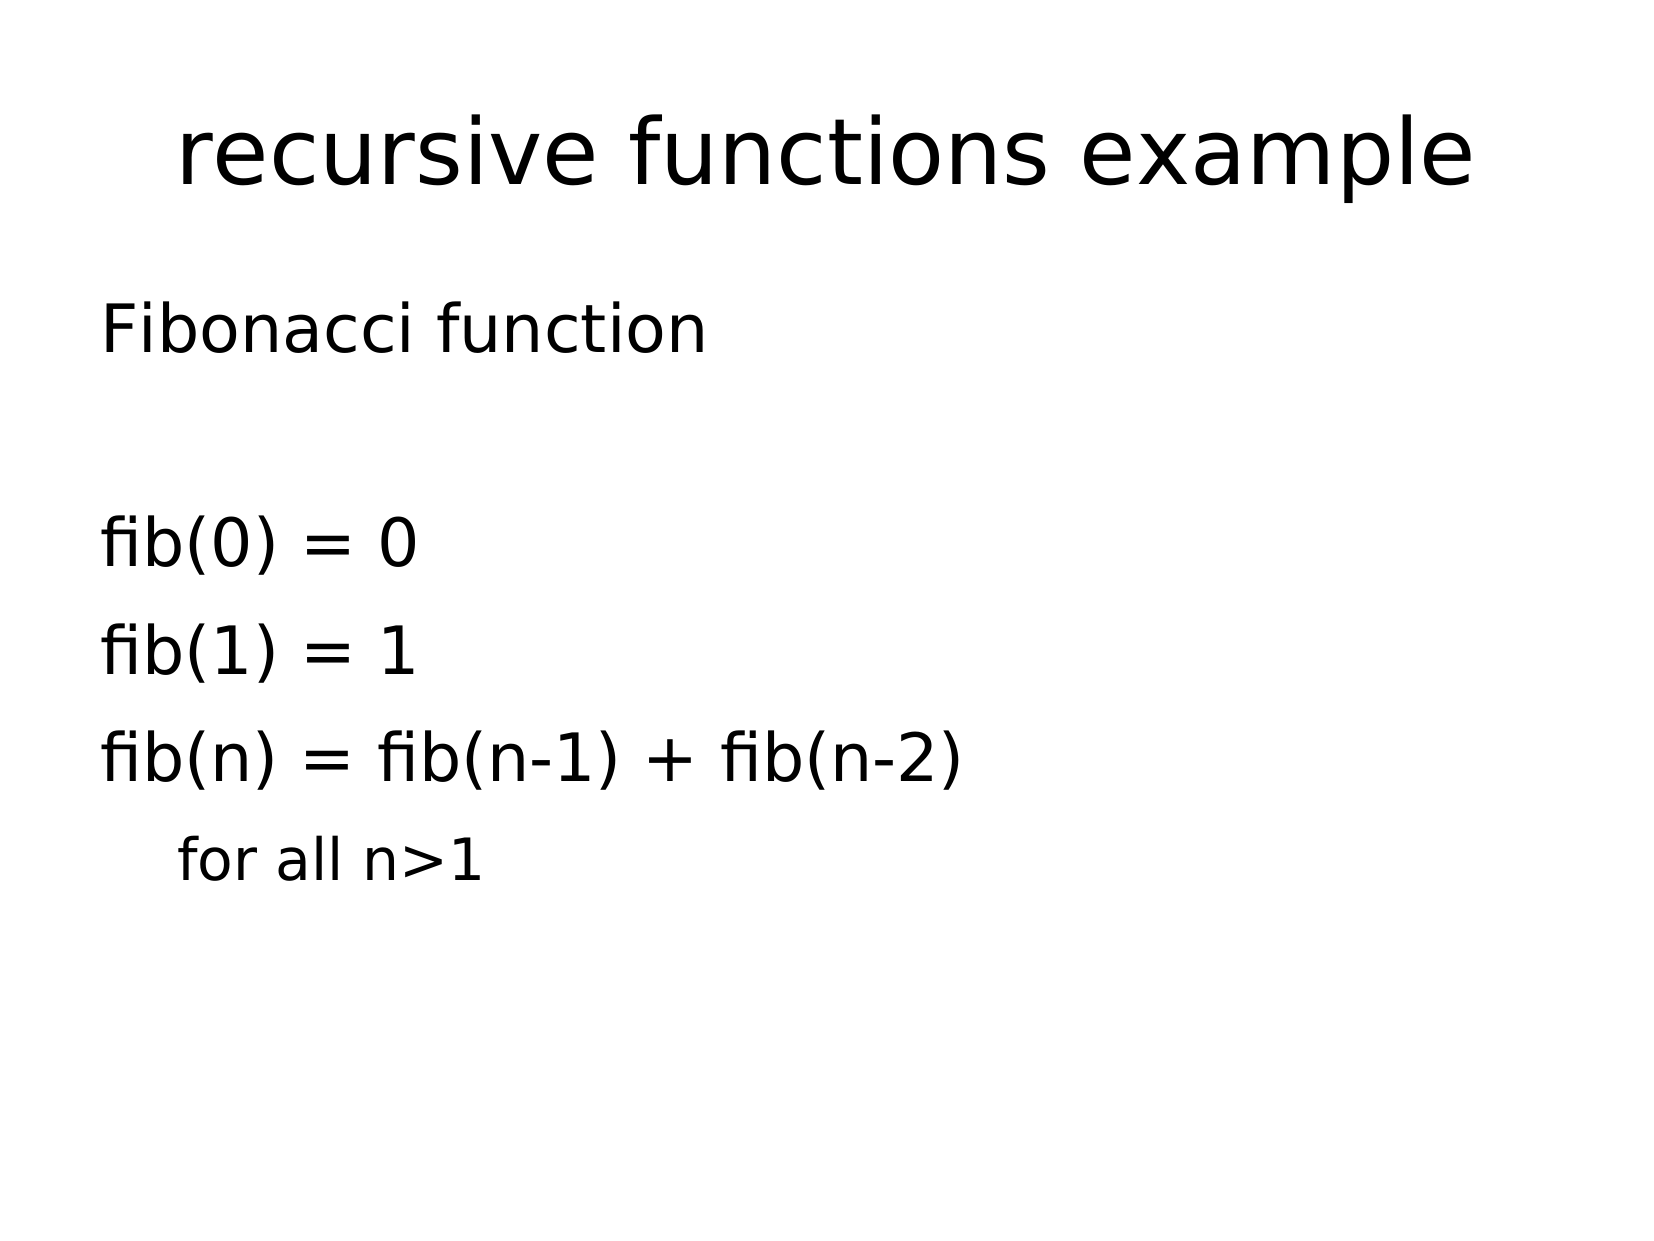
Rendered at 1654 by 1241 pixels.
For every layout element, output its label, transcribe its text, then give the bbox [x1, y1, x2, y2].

title recursive functions example [82, 49, 1571, 257]
list Fibonacci function fib(0) = 0 fib(1) = 1 fib(n) = fib(n-1) + fib(n-2) for all n>1 [82, 290, 1571, 1109]
